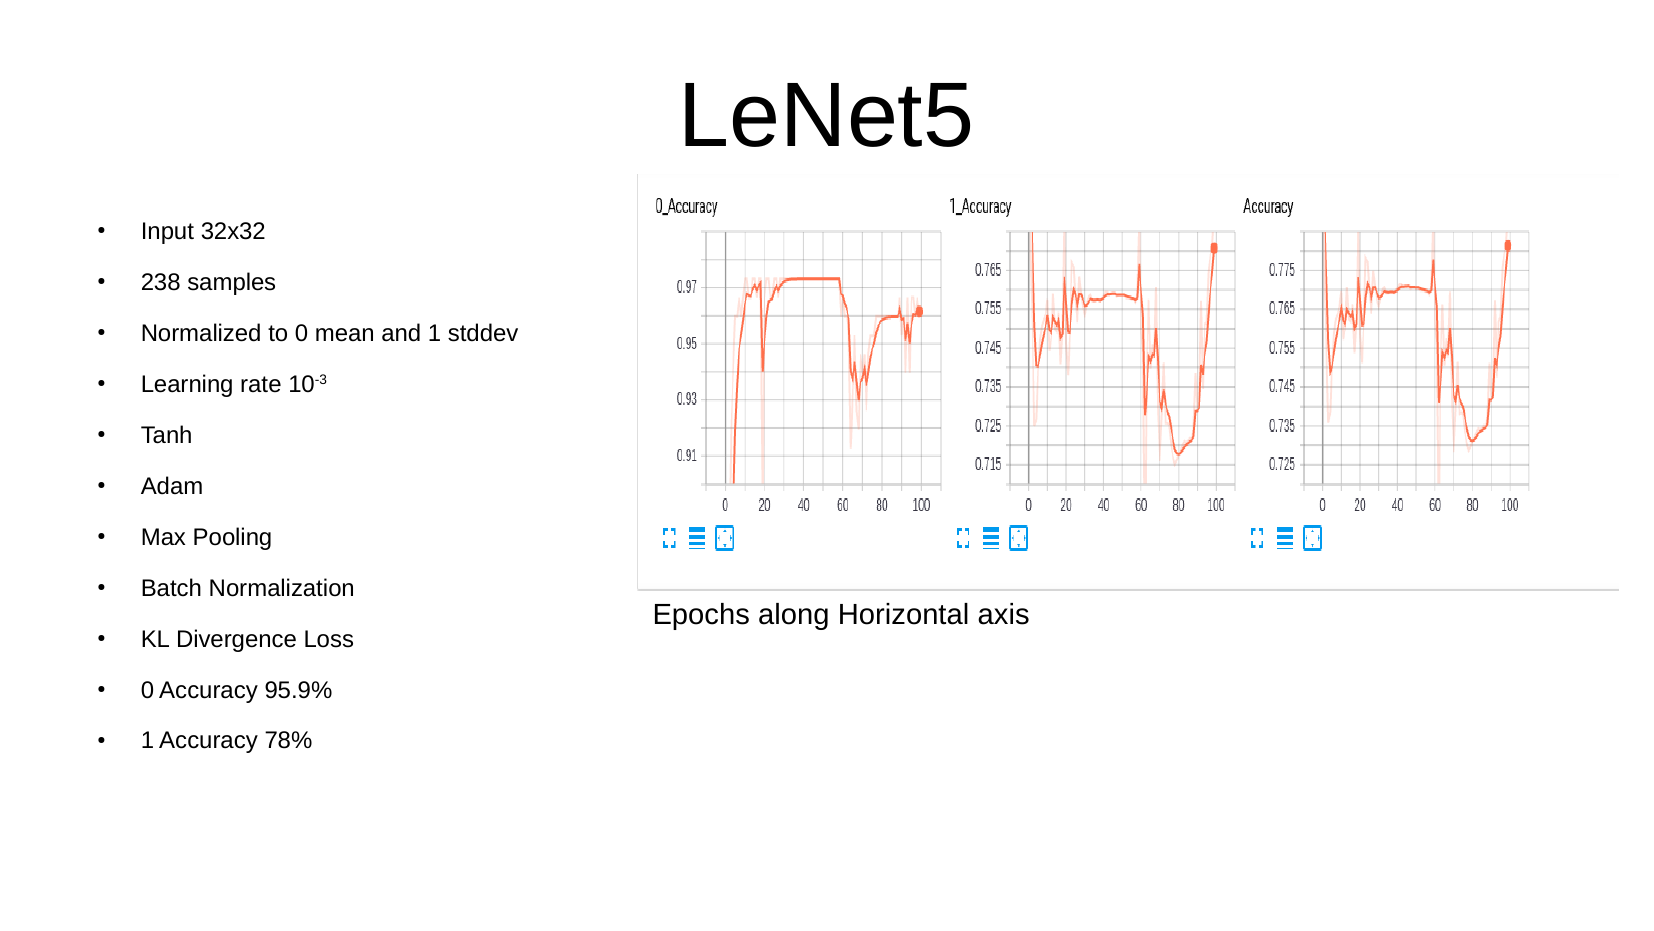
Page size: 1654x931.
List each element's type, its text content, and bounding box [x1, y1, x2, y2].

picture [637, 174, 1619, 591]
title LeNet5 [82, 37, 1571, 193]
list Input 32x32 238 samples Normalized to 0 mean and 1 stddev Learning rate 10-3 Tanh Adam Max Pooling Batch Normalization KL Divergence Loss 0 Accuracy 95.9% 1 Accuracy 78% [82, 217, 1571, 758]
text_box Epochs along Horizontal axis [637, 591, 1288, 681]
